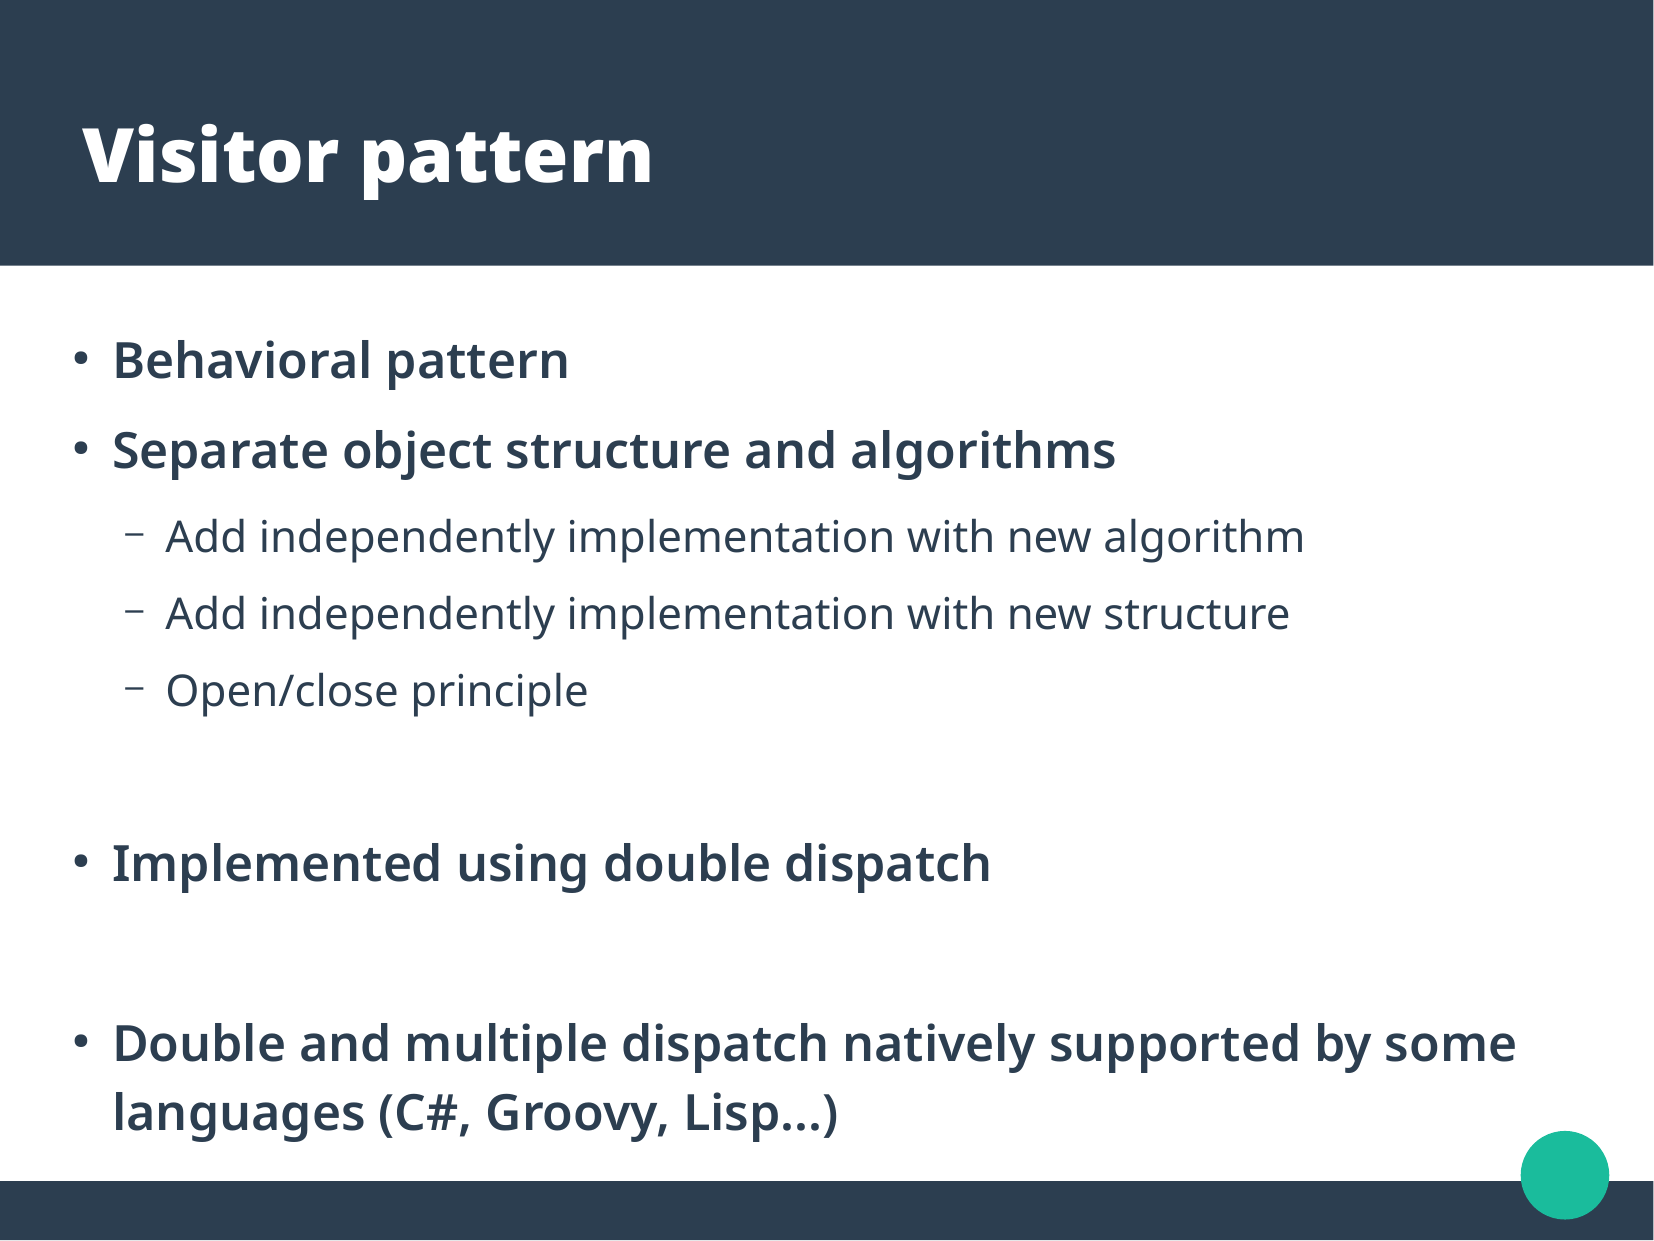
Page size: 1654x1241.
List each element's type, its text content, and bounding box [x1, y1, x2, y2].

title Visitor pattern [82, 49, 1571, 257]
list Behavioral pattern Separate object structure and algorithms Add independently implementation with new algorithm Add independently implementation with new structure Open/close principle Implemented using double dispatch Double and multiple dispatch natively supported by some languages (C#, Groovy, Lisp...) [59, 324, 1595, 1152]
